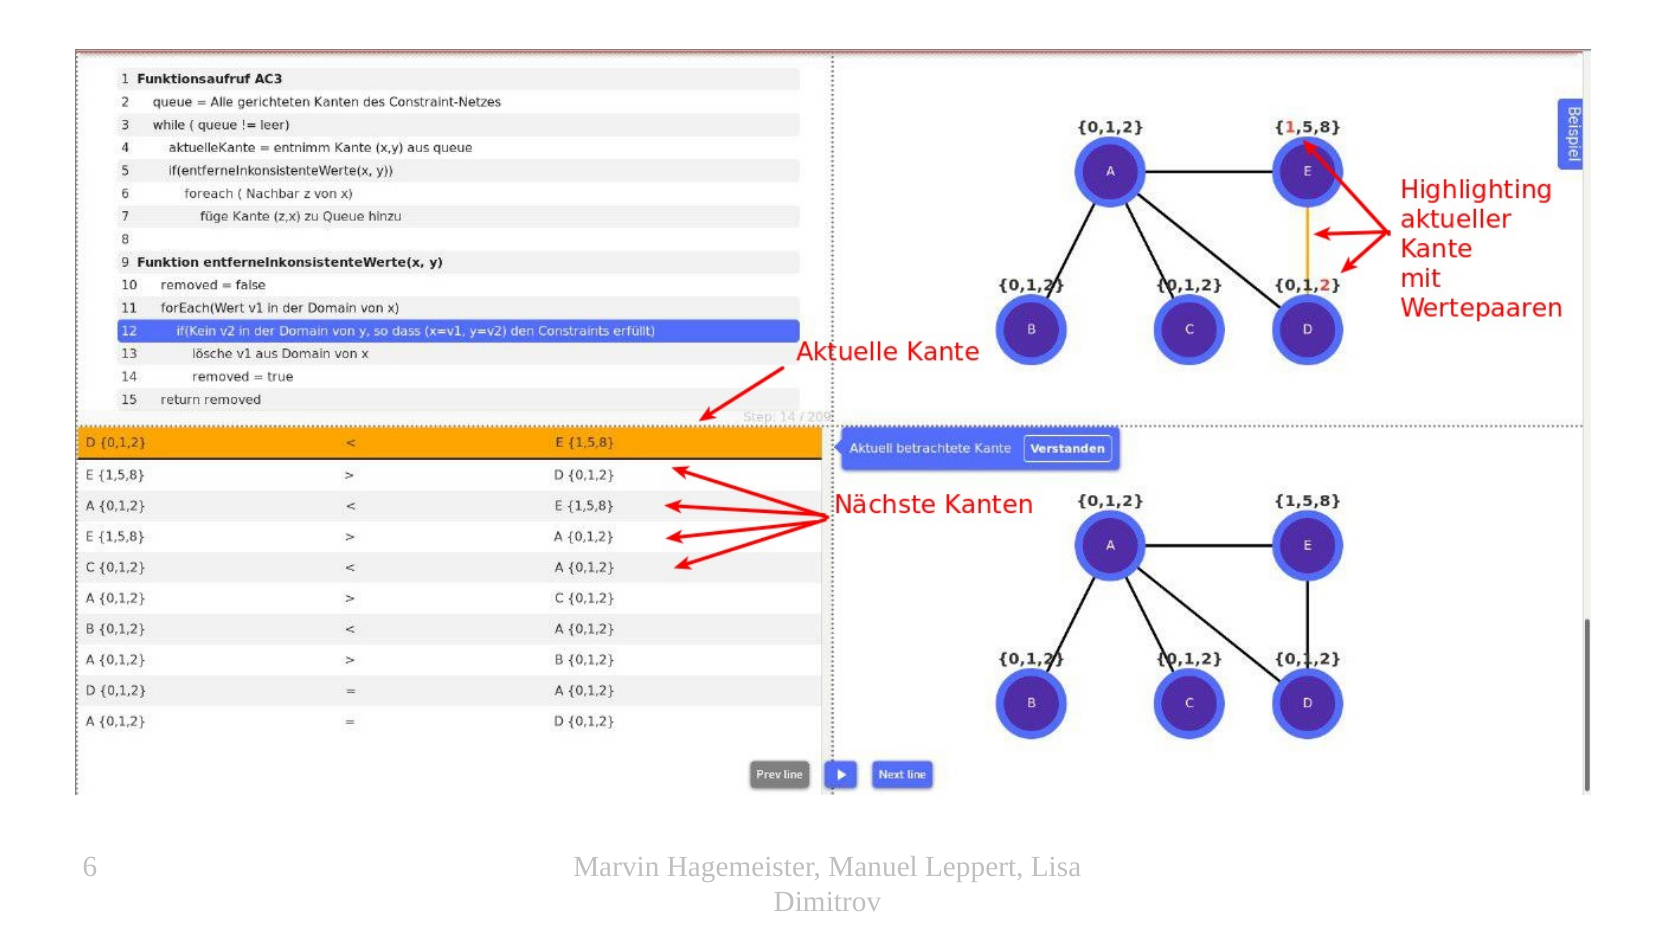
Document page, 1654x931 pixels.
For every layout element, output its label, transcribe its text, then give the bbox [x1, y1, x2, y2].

text_box 6 [82, 847, 468, 912]
picture [75, 49, 1591, 796]
text_box Marvin Hagemeister, Manuel Leppert, Lisa Dimitrov [565, 847, 1090, 912]
